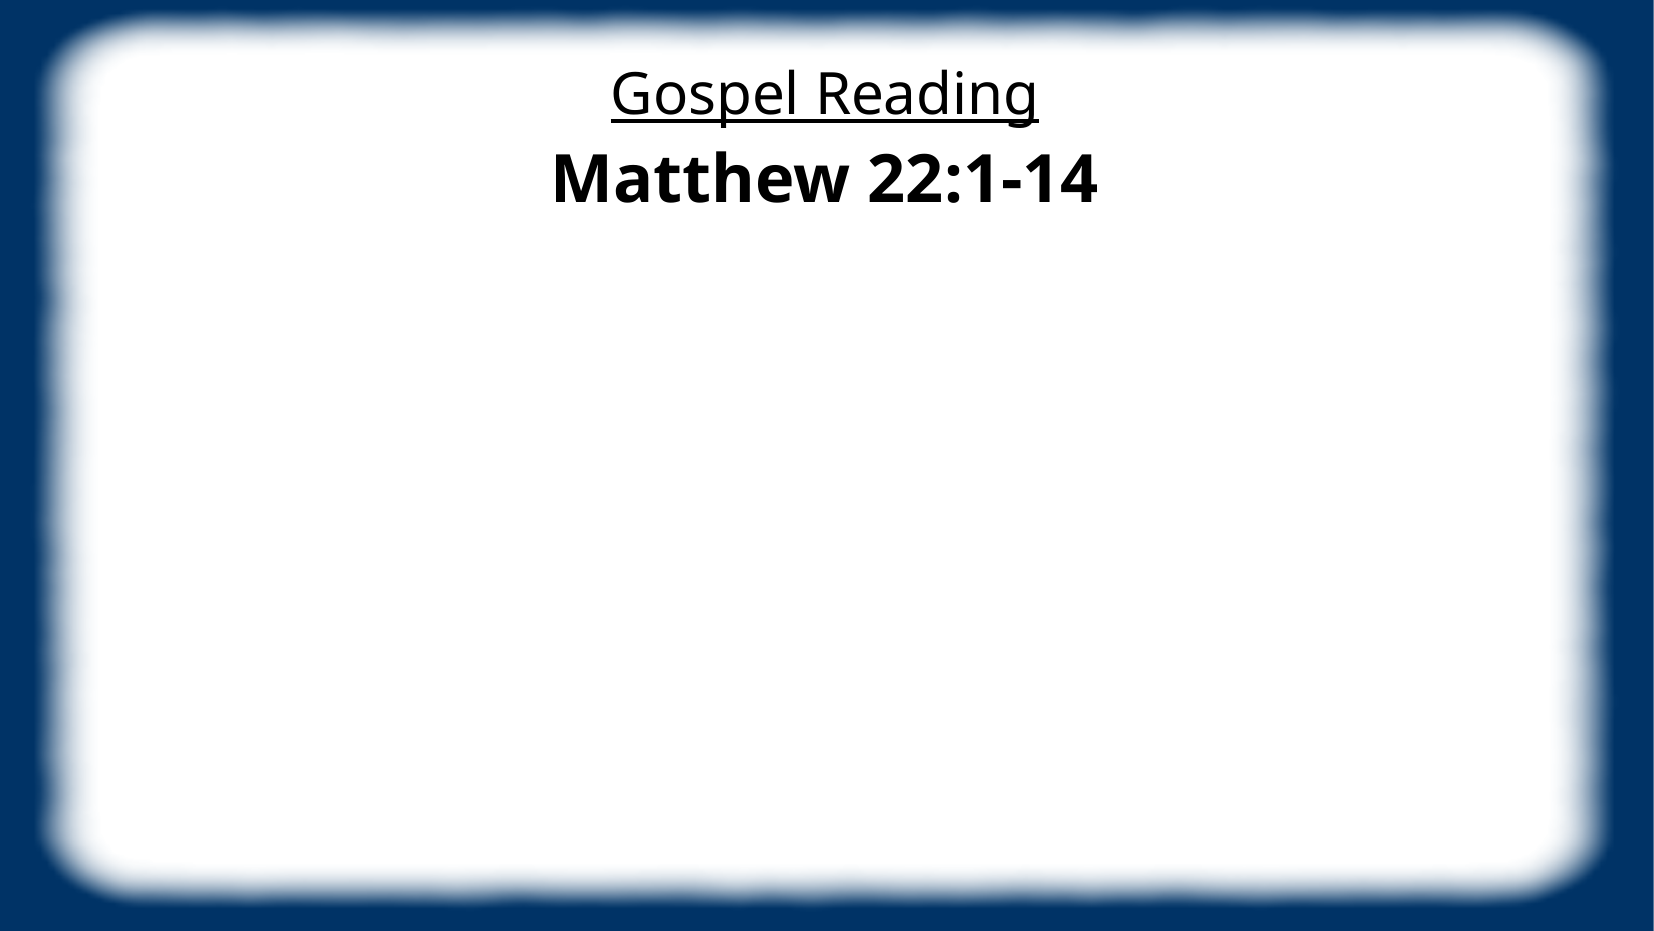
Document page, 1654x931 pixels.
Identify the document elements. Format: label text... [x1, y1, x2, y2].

text_box Gospel Reading Matthew 22:1-14 [105, 45, 1546, 226]
picture [0, 0, 1654, 931]
